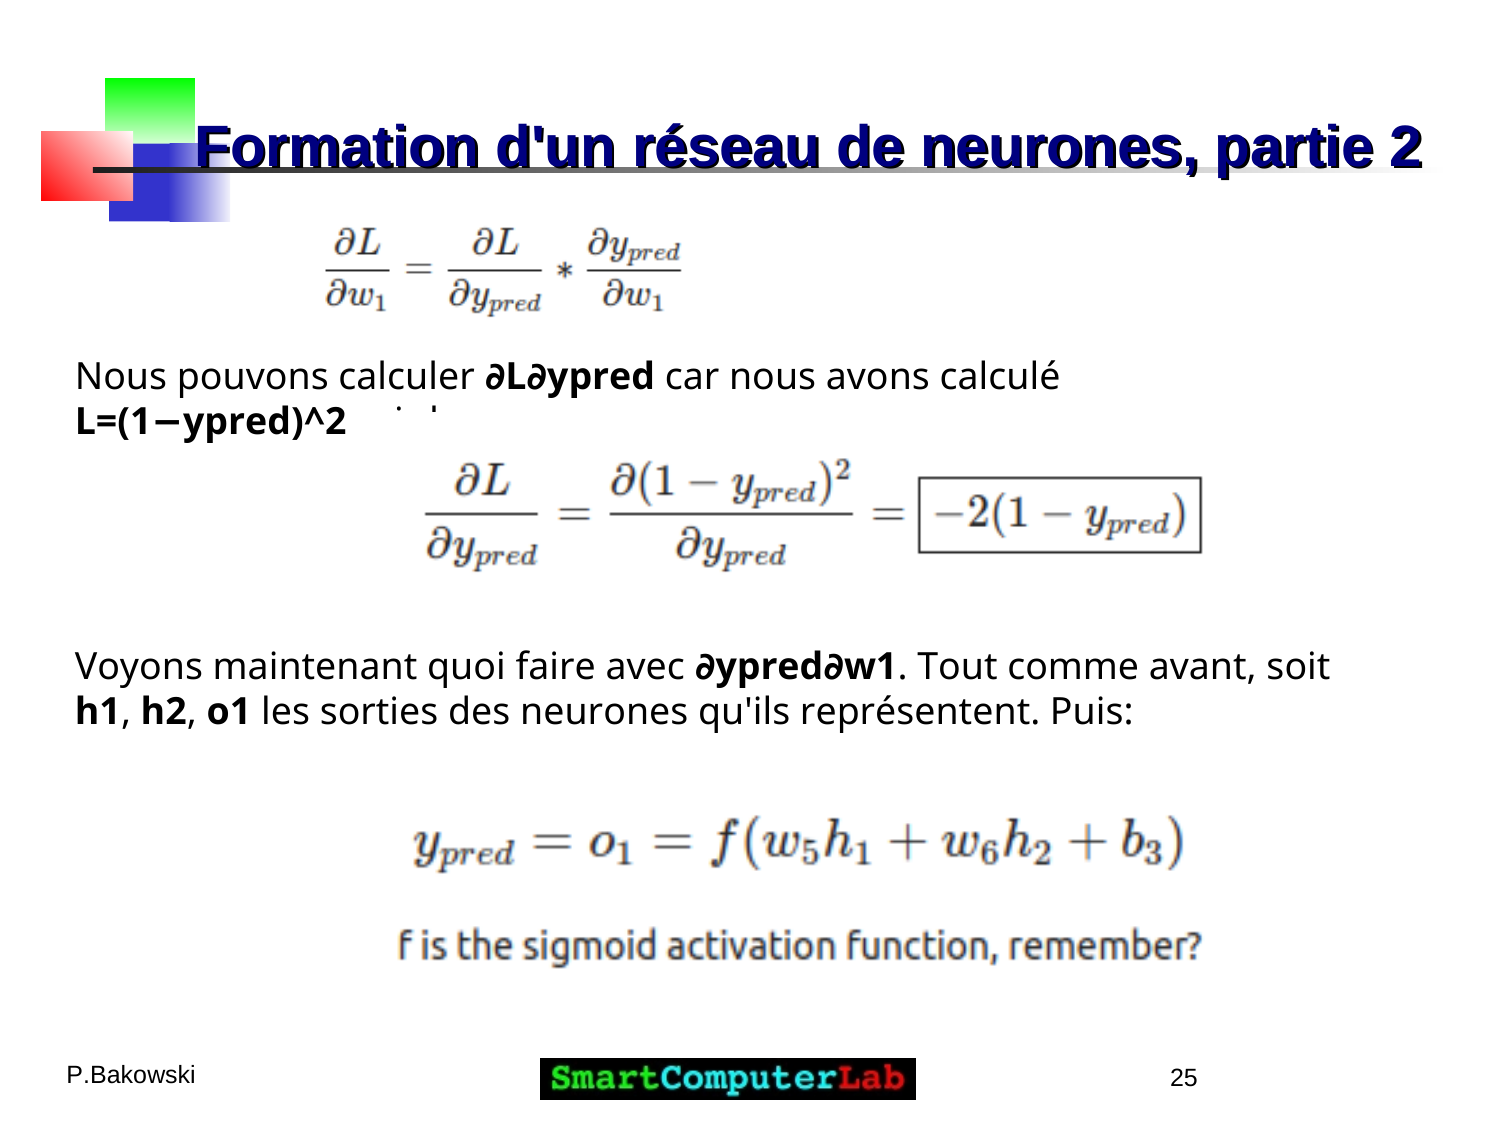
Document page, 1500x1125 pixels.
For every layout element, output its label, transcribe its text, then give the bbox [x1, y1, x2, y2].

title Formation d'un réseau de neurones, partie 2 [180, 30, 1447, 186]
text_box Voyons maintenant quoi faire avec ∂ypred∂w1. Tout comme avant, soit h1, h2, o1 les sorties des neurones qu'ils représentent. Puis: [60, 634, 1351, 740]
picture [540, 1058, 916, 1100]
picture [315, 738, 1359, 1021]
picture [374, 412, 1306, 616]
picture [279, 185, 751, 336]
text_box Nous pouvons calculer ∂L∂ypred car nous avons calculé L=(1−ypred)^2 ci-dessus : [60, 345, 1351, 450]
